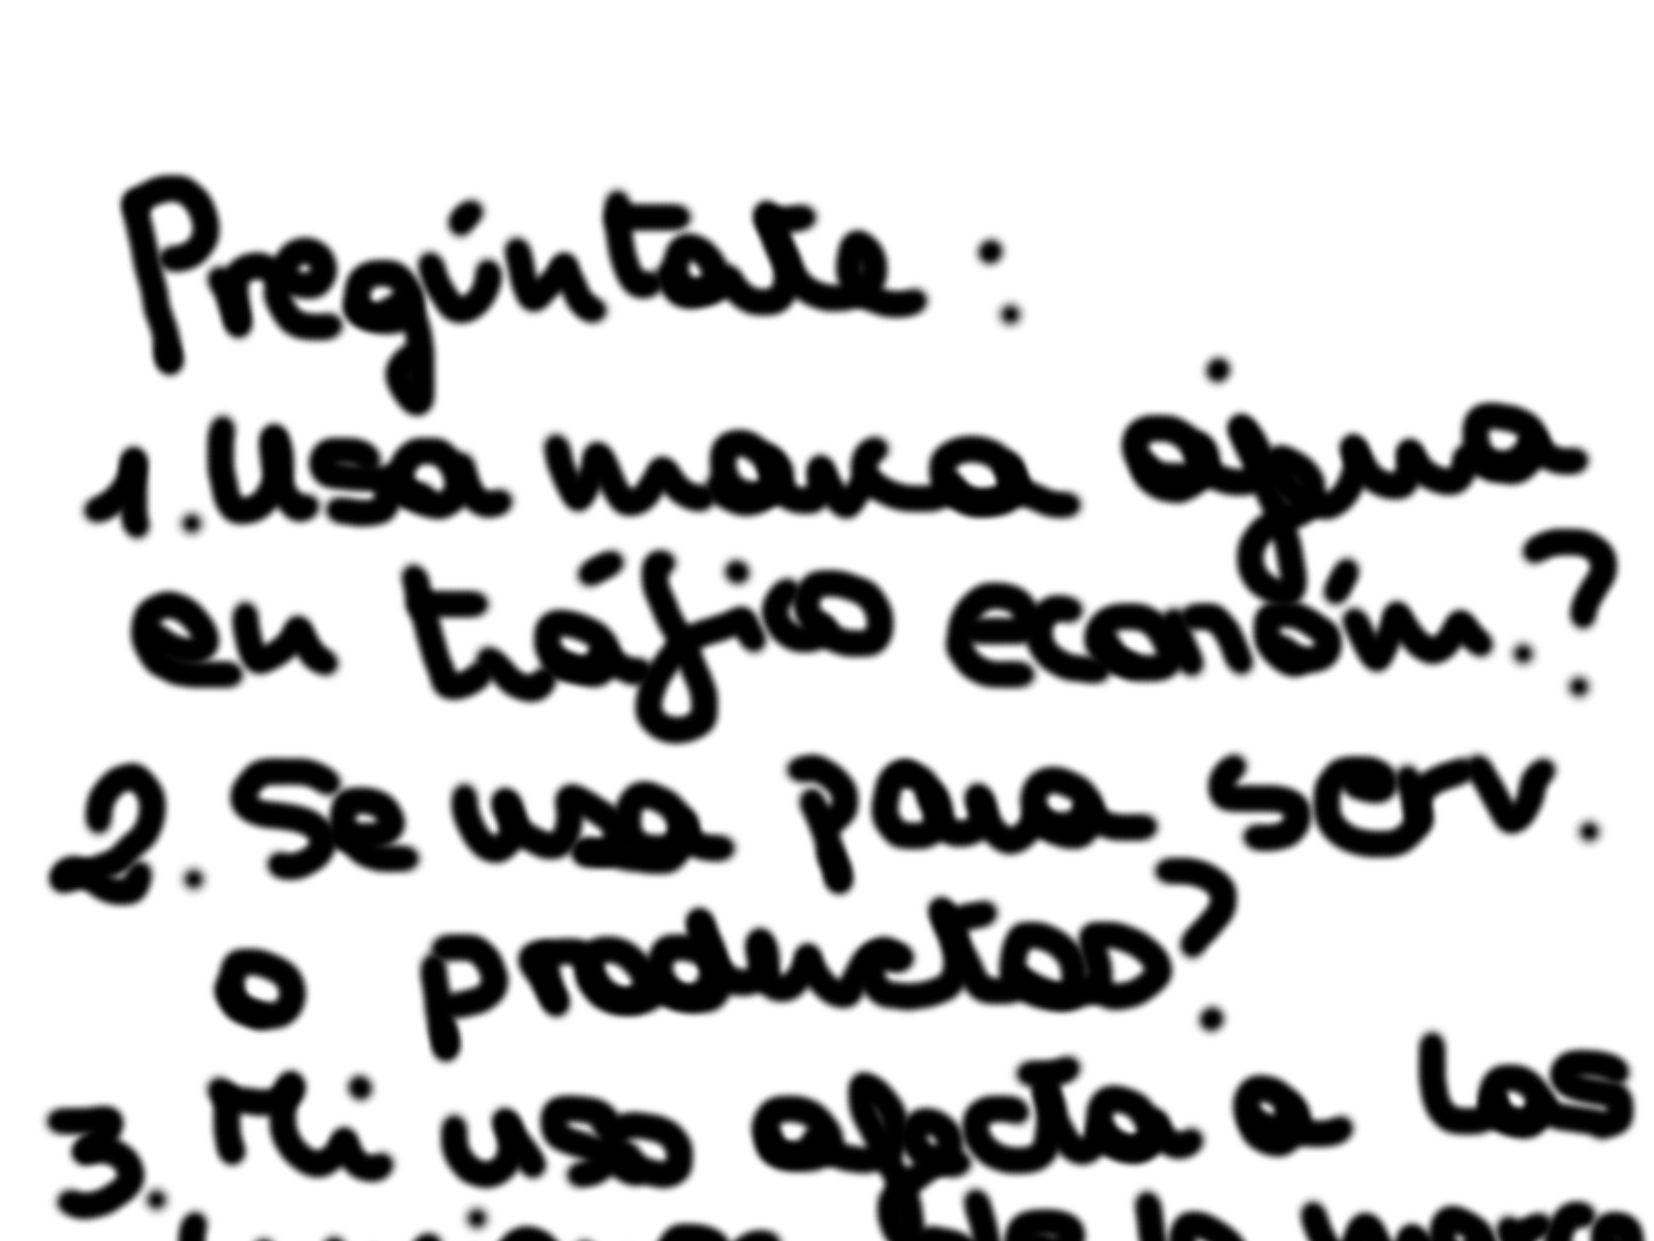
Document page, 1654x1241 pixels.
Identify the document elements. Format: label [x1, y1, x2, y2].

picture [0, 129, 1654, 1241]
